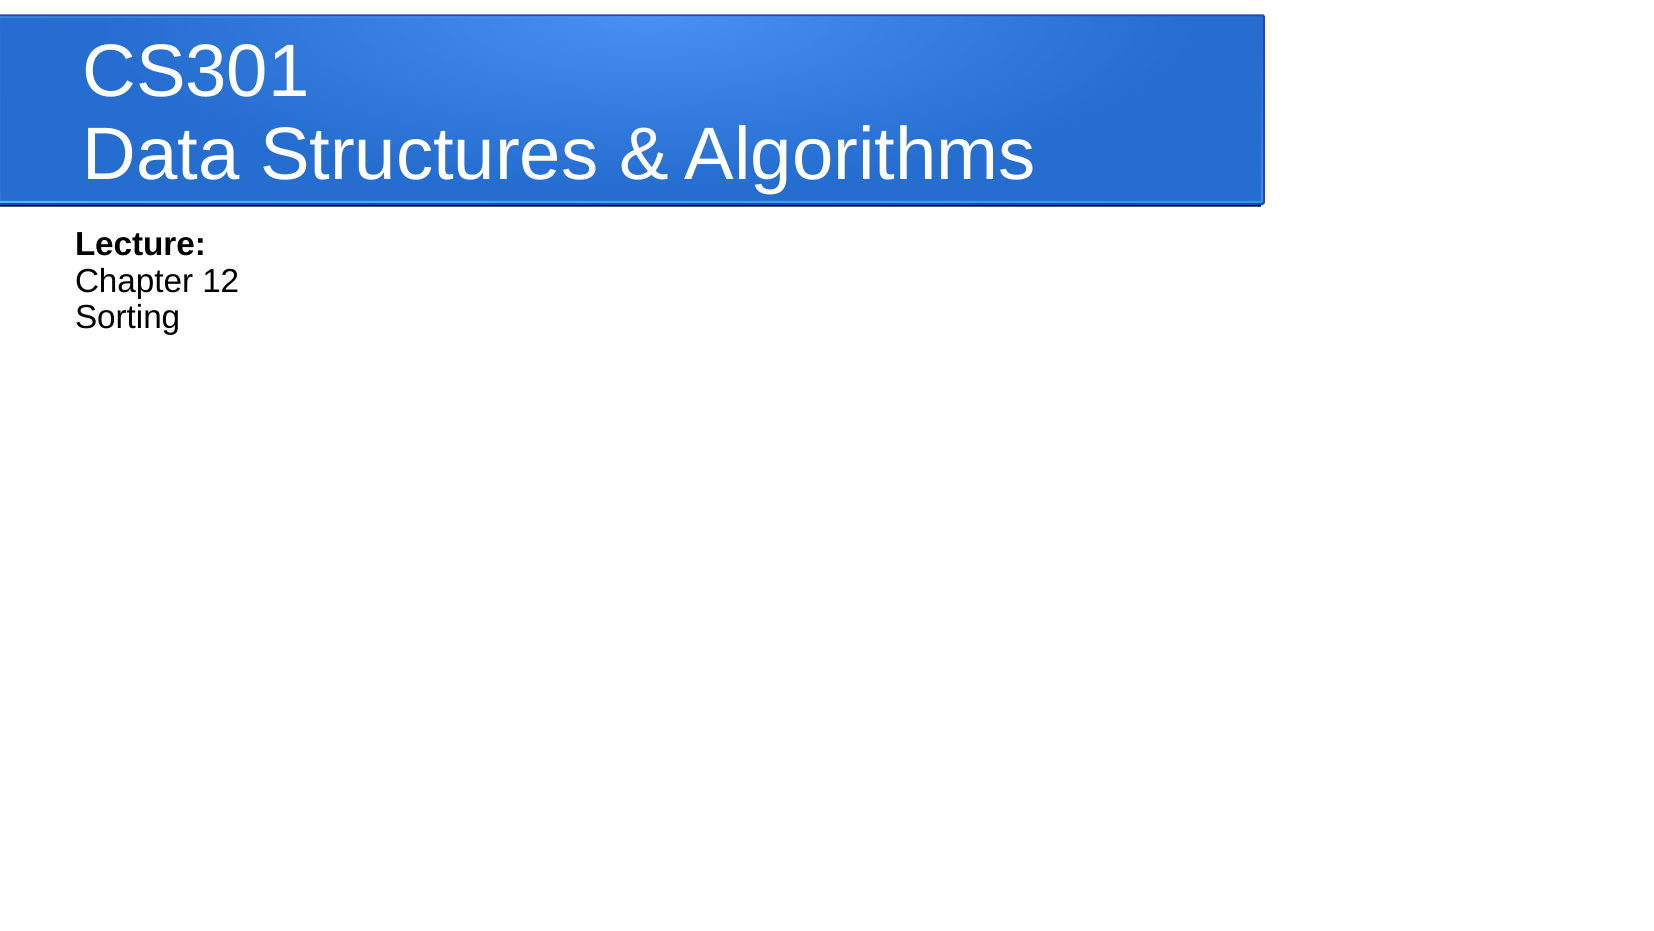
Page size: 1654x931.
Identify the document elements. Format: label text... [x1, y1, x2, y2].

subtitle Lecture: Chapter 12 Sorting [75, 225, 436, 365]
title CS301 Data Structures & Algorithms [82, 29, 1235, 196]
